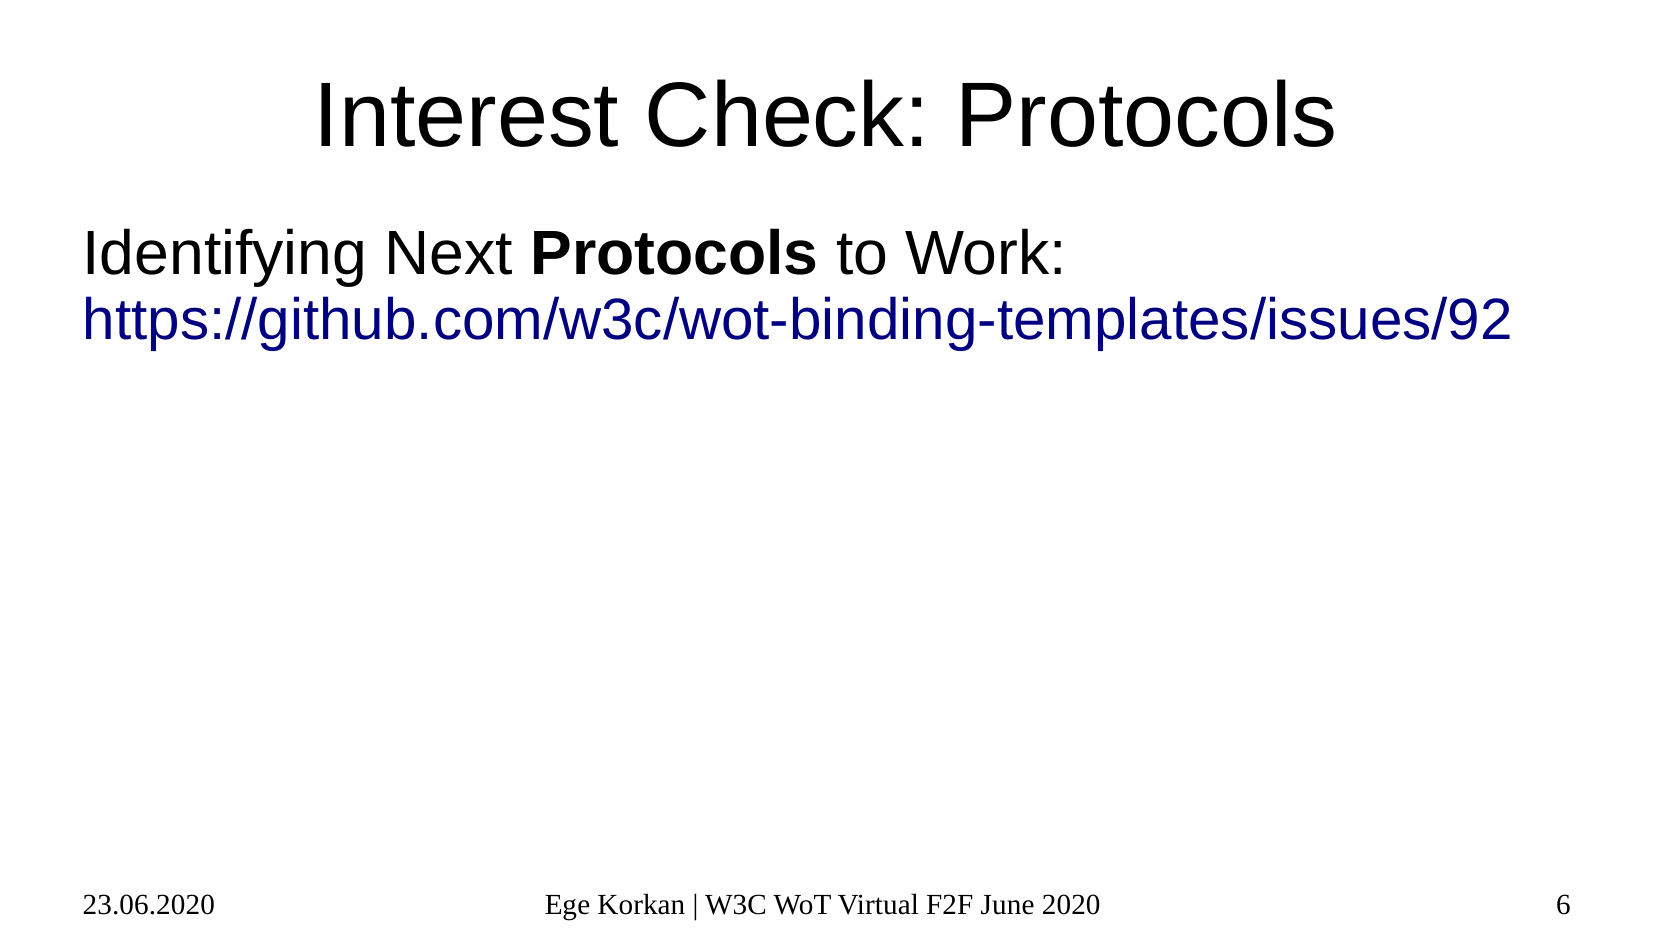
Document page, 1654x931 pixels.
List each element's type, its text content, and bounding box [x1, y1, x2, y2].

list Identifying Next Protocols to Work: https://github.com/w3c/wot-binding-templates/issues/92 [82, 217, 1571, 758]
title Interest Check: Protocols [82, 37, 1571, 193]
